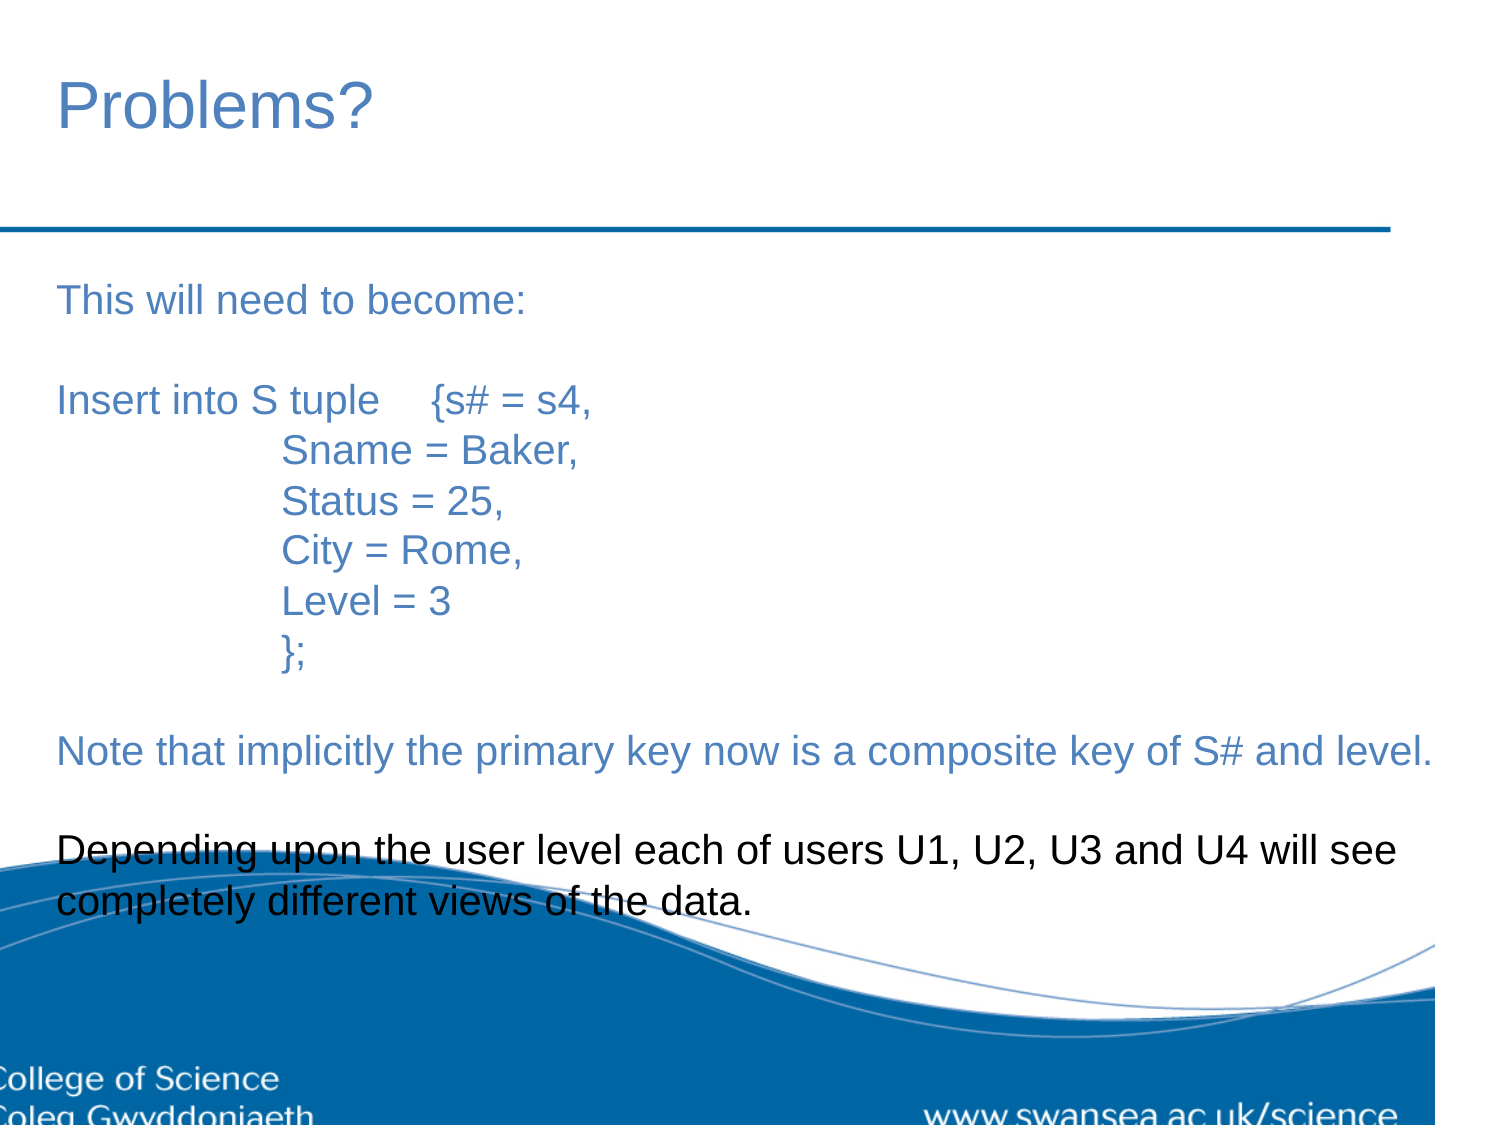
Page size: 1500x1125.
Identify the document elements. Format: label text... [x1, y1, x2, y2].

text_box This will need to become: Insert into S tuple {s# = s4, Sname = Baker, Status = 25, City = Rome, Level = 3 }; Note that implicitly the primary key now is a composite key of S# and level. Depending upon the user level each of users U1, U2, U3 and U4 will see completely different views of the data. [41, 265, 1471, 931]
text_box Problems? [41, 54, 1164, 150]
picture [0, 42, 1435, 1125]
